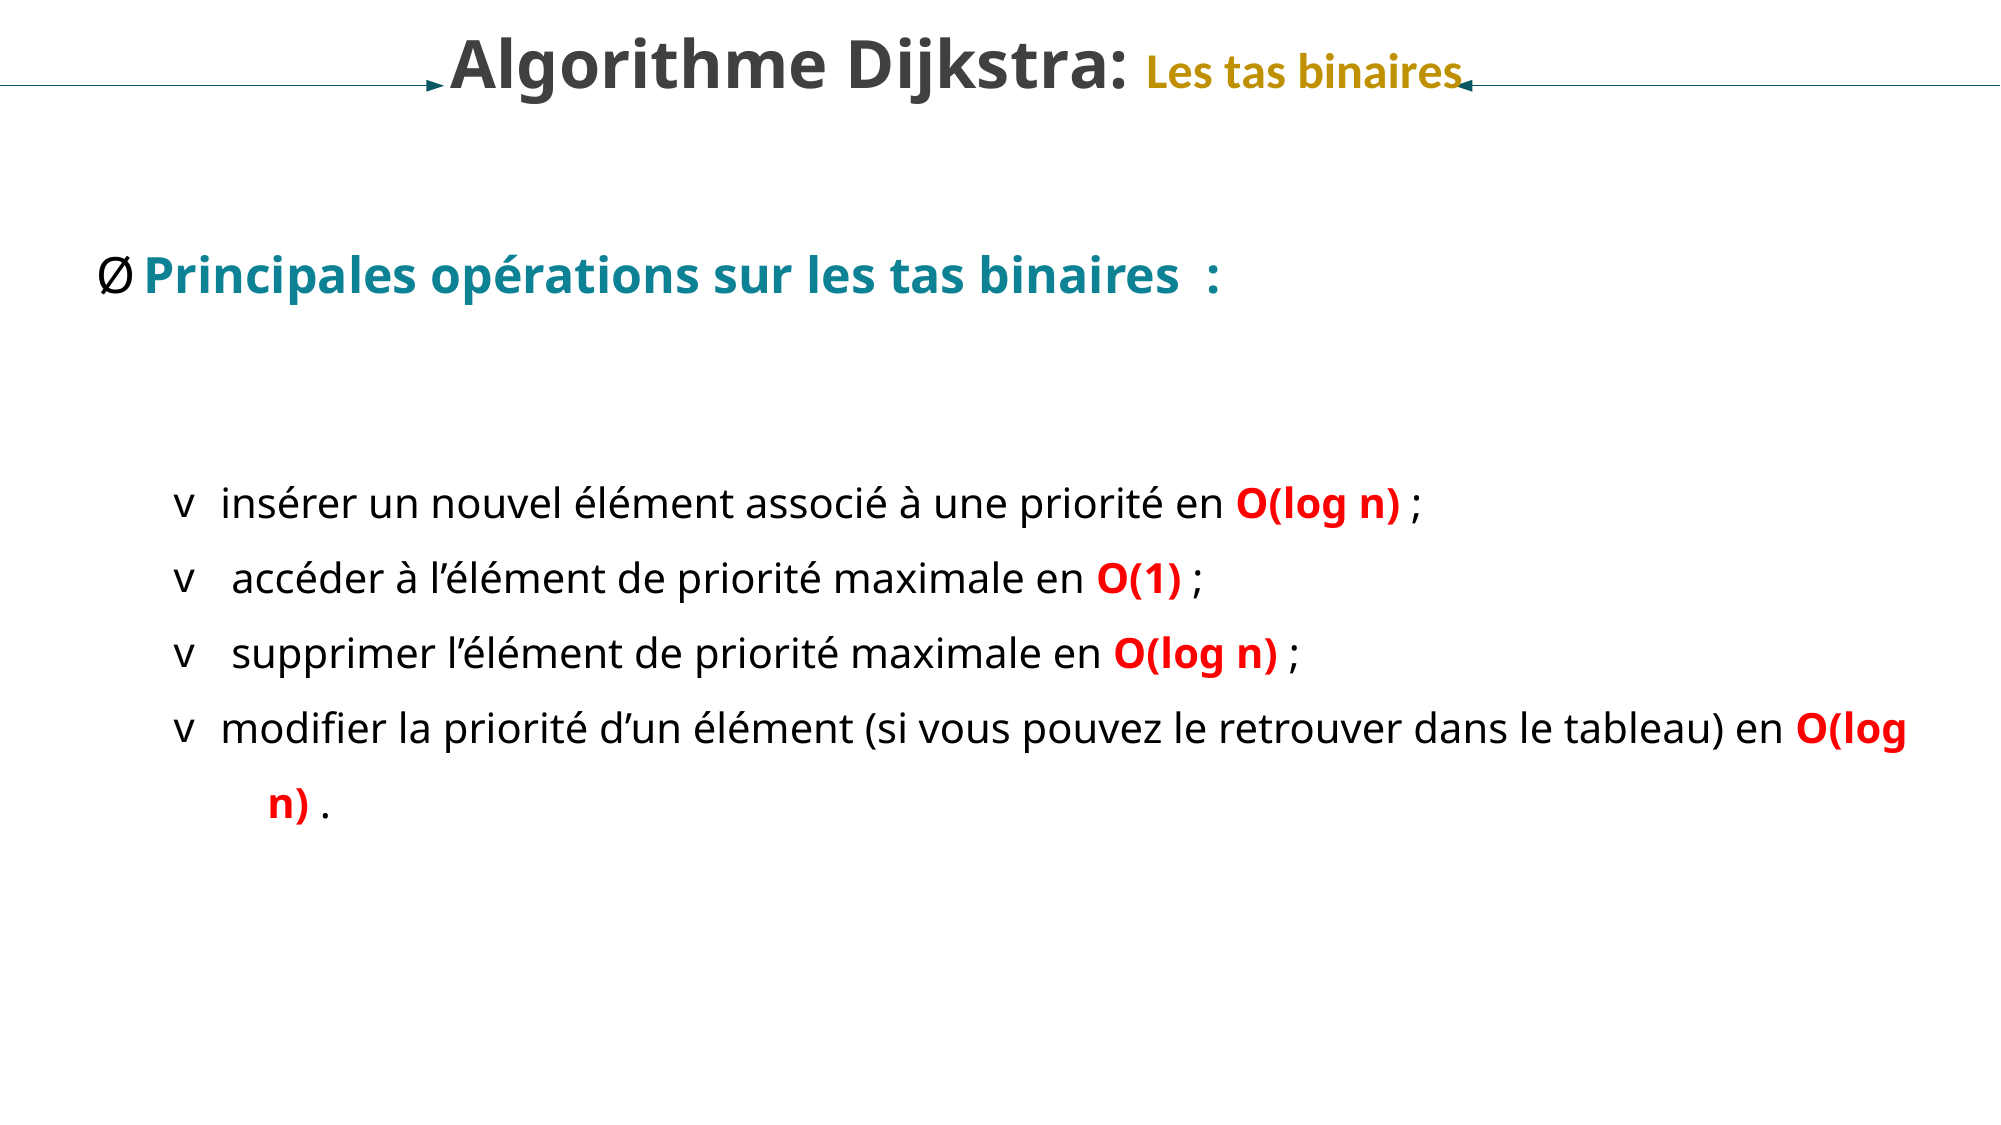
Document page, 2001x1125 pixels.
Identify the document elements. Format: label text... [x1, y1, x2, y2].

text_box insérer un nouvel élément associé à une priorité en O(log n) ; accéder à l’élément de priorité maximale en O(1) ; supprimer l’élément de priorité maximale en O(log n) ; modifier la priorité d’un élément (si vous pouvez le retrouver dans le tableau) en O(log n) . [158, 443, 1926, 753]
text_box Algorithme Dijkstra: Les tas binaires [0, 31, 1926, 104]
text_box Principales opérations sur les tas binaires : [81, 236, 1526, 312]
